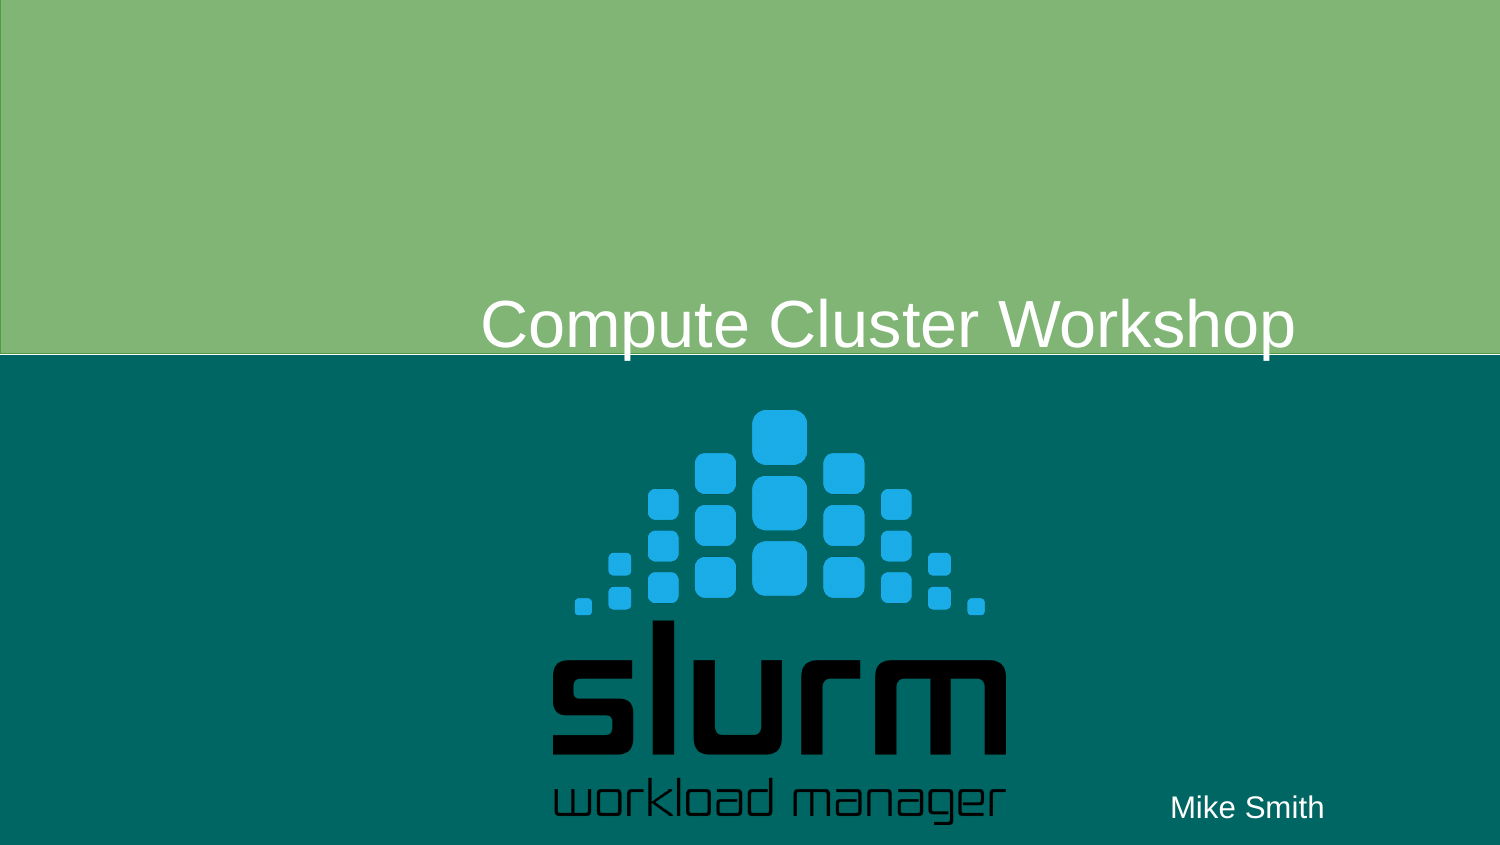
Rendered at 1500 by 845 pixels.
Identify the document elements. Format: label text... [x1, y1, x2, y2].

picture [553, 410, 1006, 826]
subtitle Mike Smith [1170, 787, 1336, 826]
title Compute Cluster Workshop [480, 280, 1363, 366]
